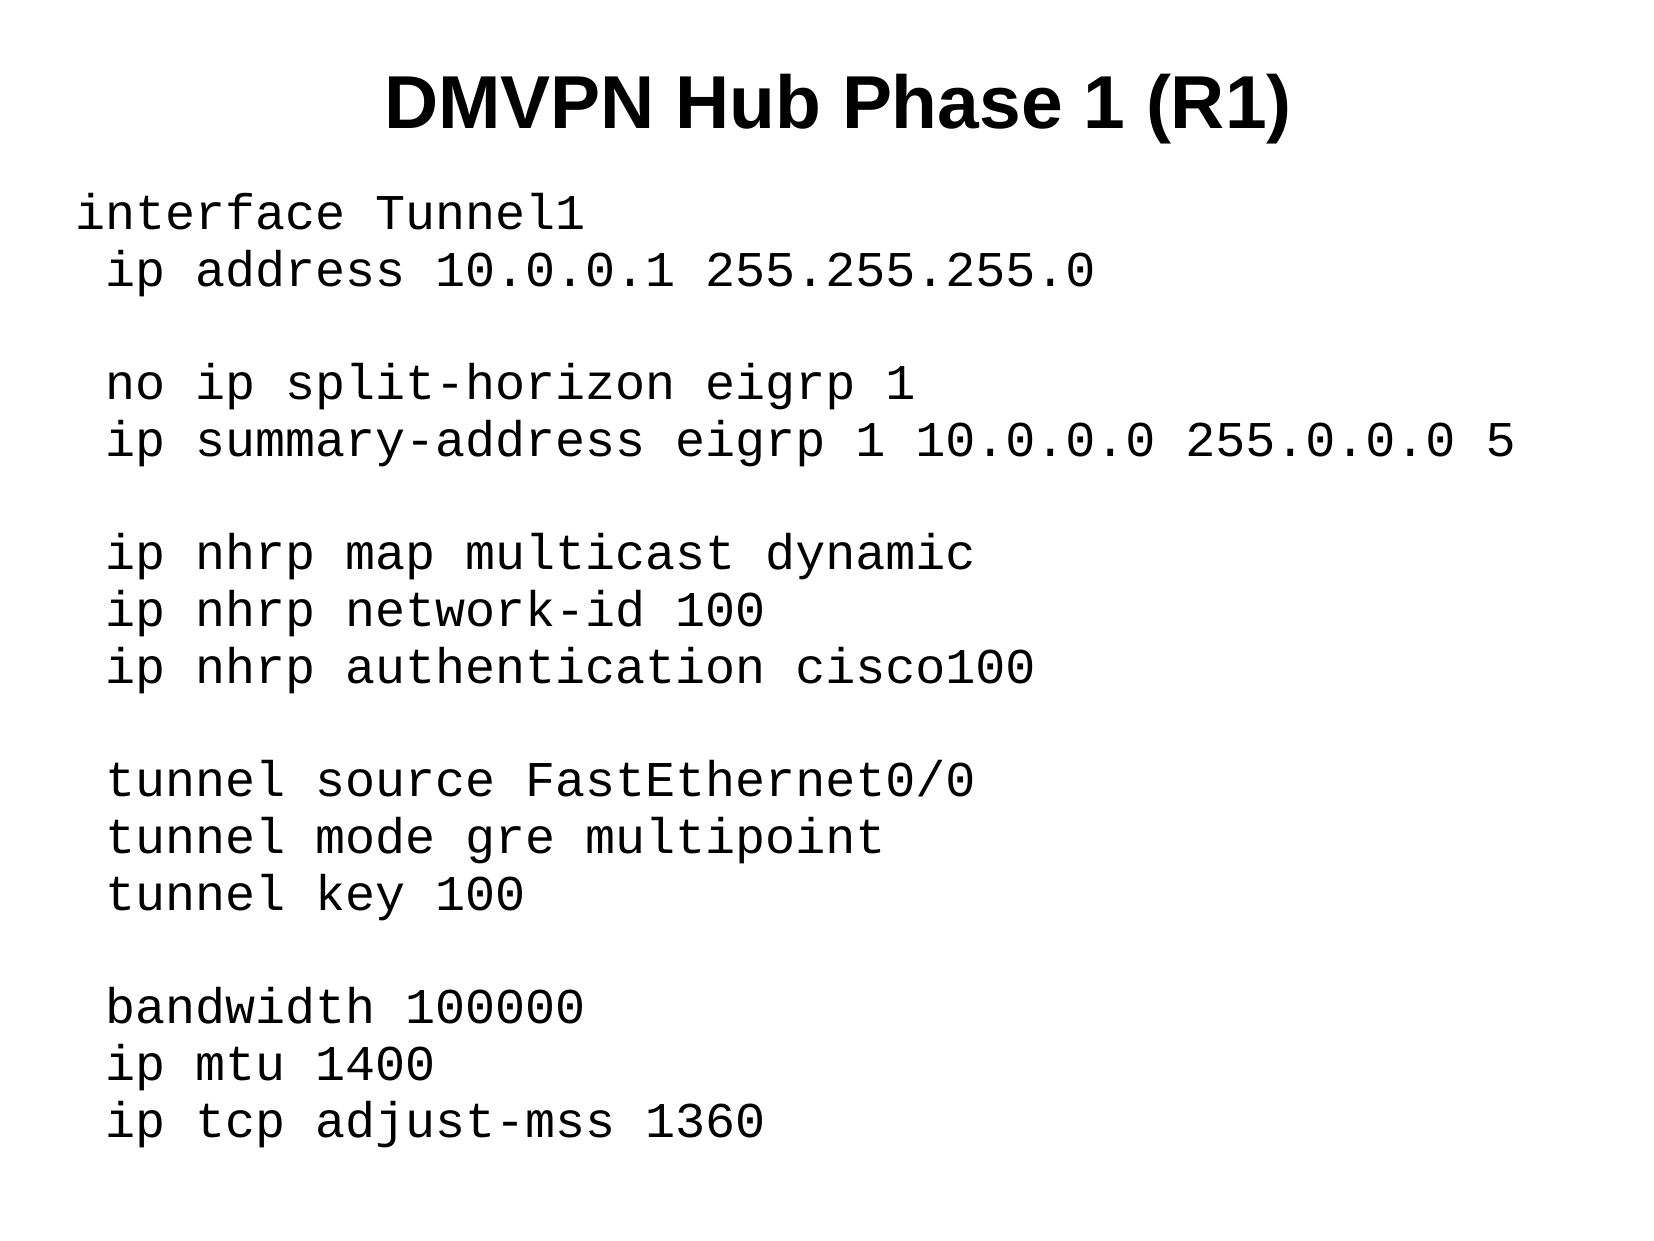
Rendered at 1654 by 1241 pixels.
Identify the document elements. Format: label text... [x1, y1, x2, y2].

list interface Tunnel1 ip address 10.0.0.1 255.255.255.0 no ip split-horizon eigrp 1 ip summary-address eigrp 1 10.0.0.0 255.0.0.0 5 ip nhrp map multicast dynamic ip nhrp network-id 100 ip nhrp authentication cisco100 tunnel source FastEthernet0/0 tunnel mode gre multipoint tunnel key 100 bandwidth 100000 ip mtu 1400 ip tcp adjust-mss 1360 [75, 187, 1576, 1163]
text_box DMVPN Hub Phase 1 (R1) [64, 37, 1613, 151]
